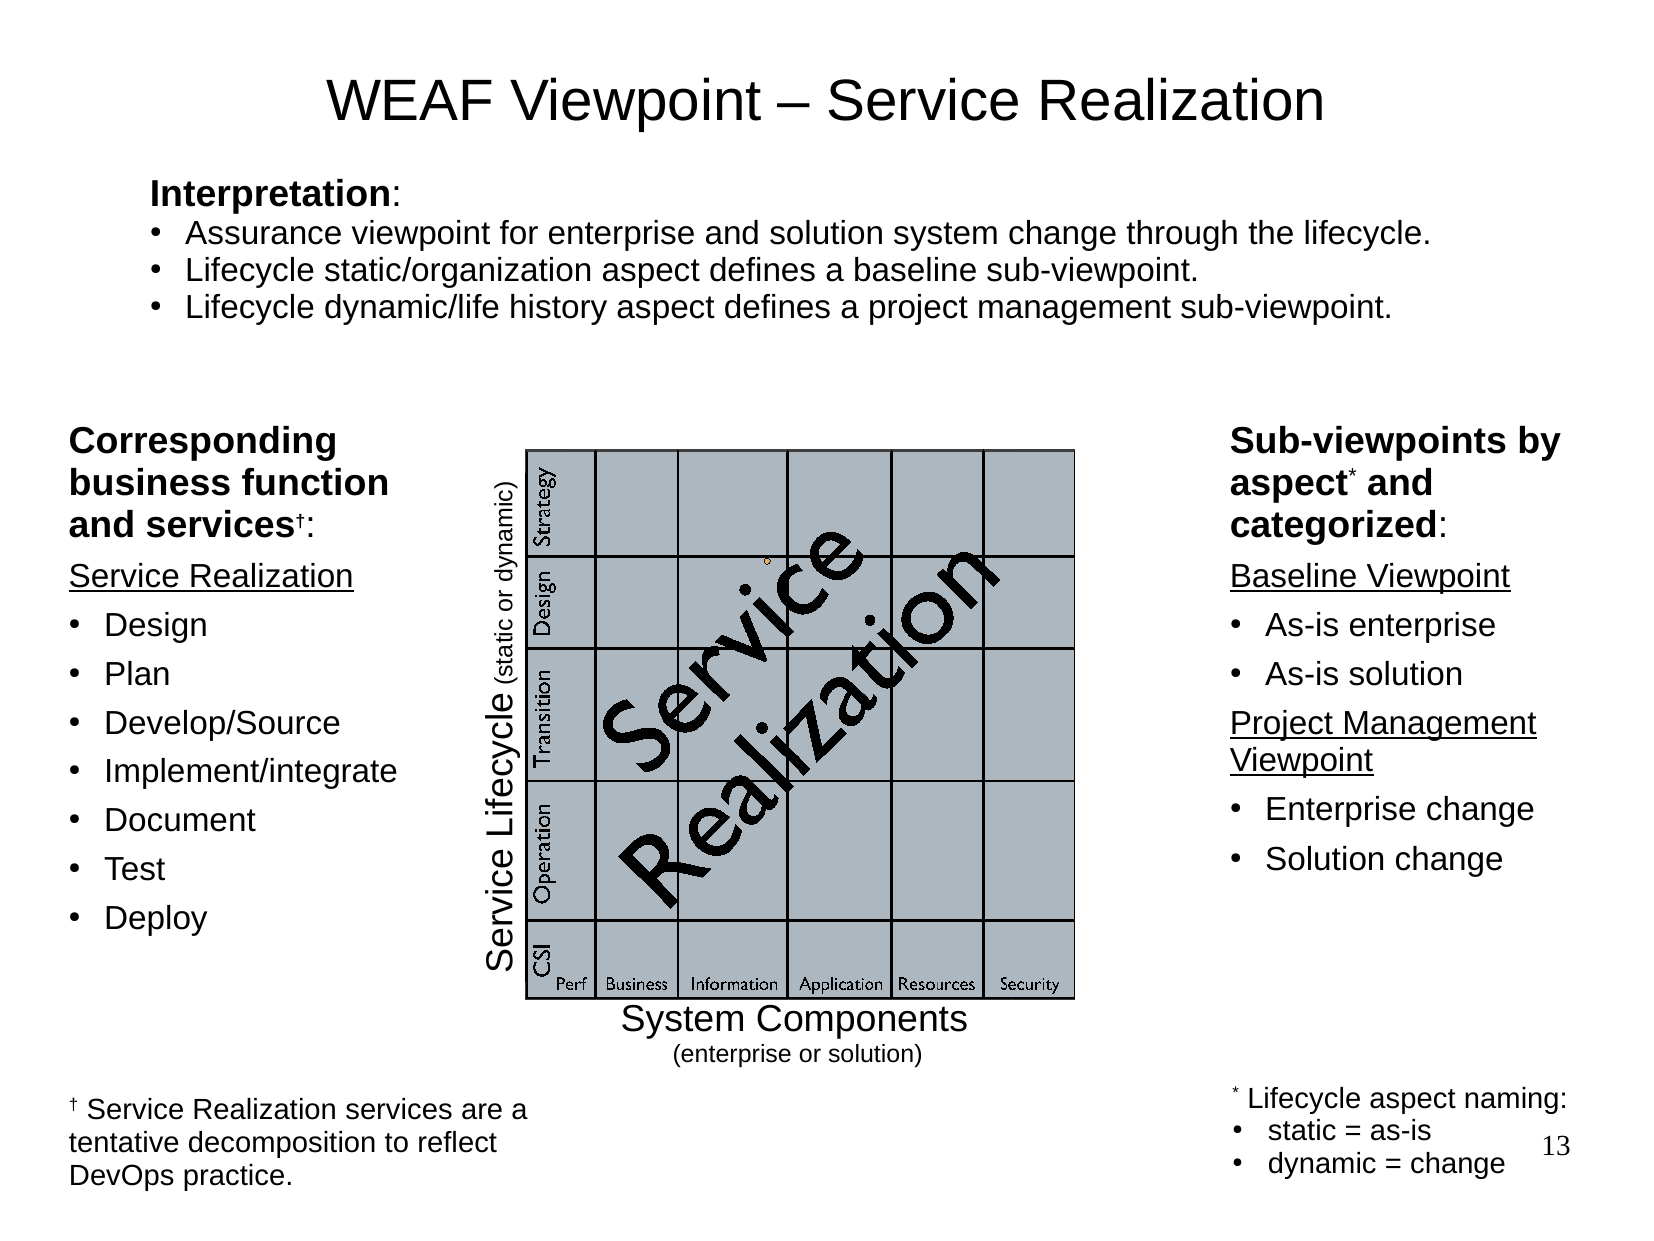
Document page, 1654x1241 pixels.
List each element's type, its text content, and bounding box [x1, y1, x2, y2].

picture [525, 449, 1075, 1000]
text_box Corresponding business function and services†: Service Realization Design Plan Develop/Source Implement/integrate Document Test Deploy [53, 412, 420, 945]
text_box Interpretation: Assurance viewpoint for enterprise and solution system change through the lifecycle. Lifecycle static/organization aspect defines a baseline sub-viewpoint. Lifecycle dynamic/life history aspect defines a project management sub-viewpoint. [135, 165, 1546, 334]
text_box System Components (enterprise or solution) [522, 990, 1074, 1075]
text_box † Service Realization services are a tentative decomposition to reflect DevOps practice. [54, 1085, 625, 1212]
text_box * Lifecycle aspect naming: static = as-is dynamic = change [1217, 1074, 1608, 1195]
text_box Service Lifecycle (static or dynamic) [470, 457, 525, 998]
title WEAF Viewpoint – Service Realization [82, 49, 1571, 151]
text_box Sub-viewpoints by aspect* and categorized: Baseline Viewpoint As-is enterprise As-is solution Project Management Viewpoint Enterprise change Solution change [1215, 412, 1591, 935]
